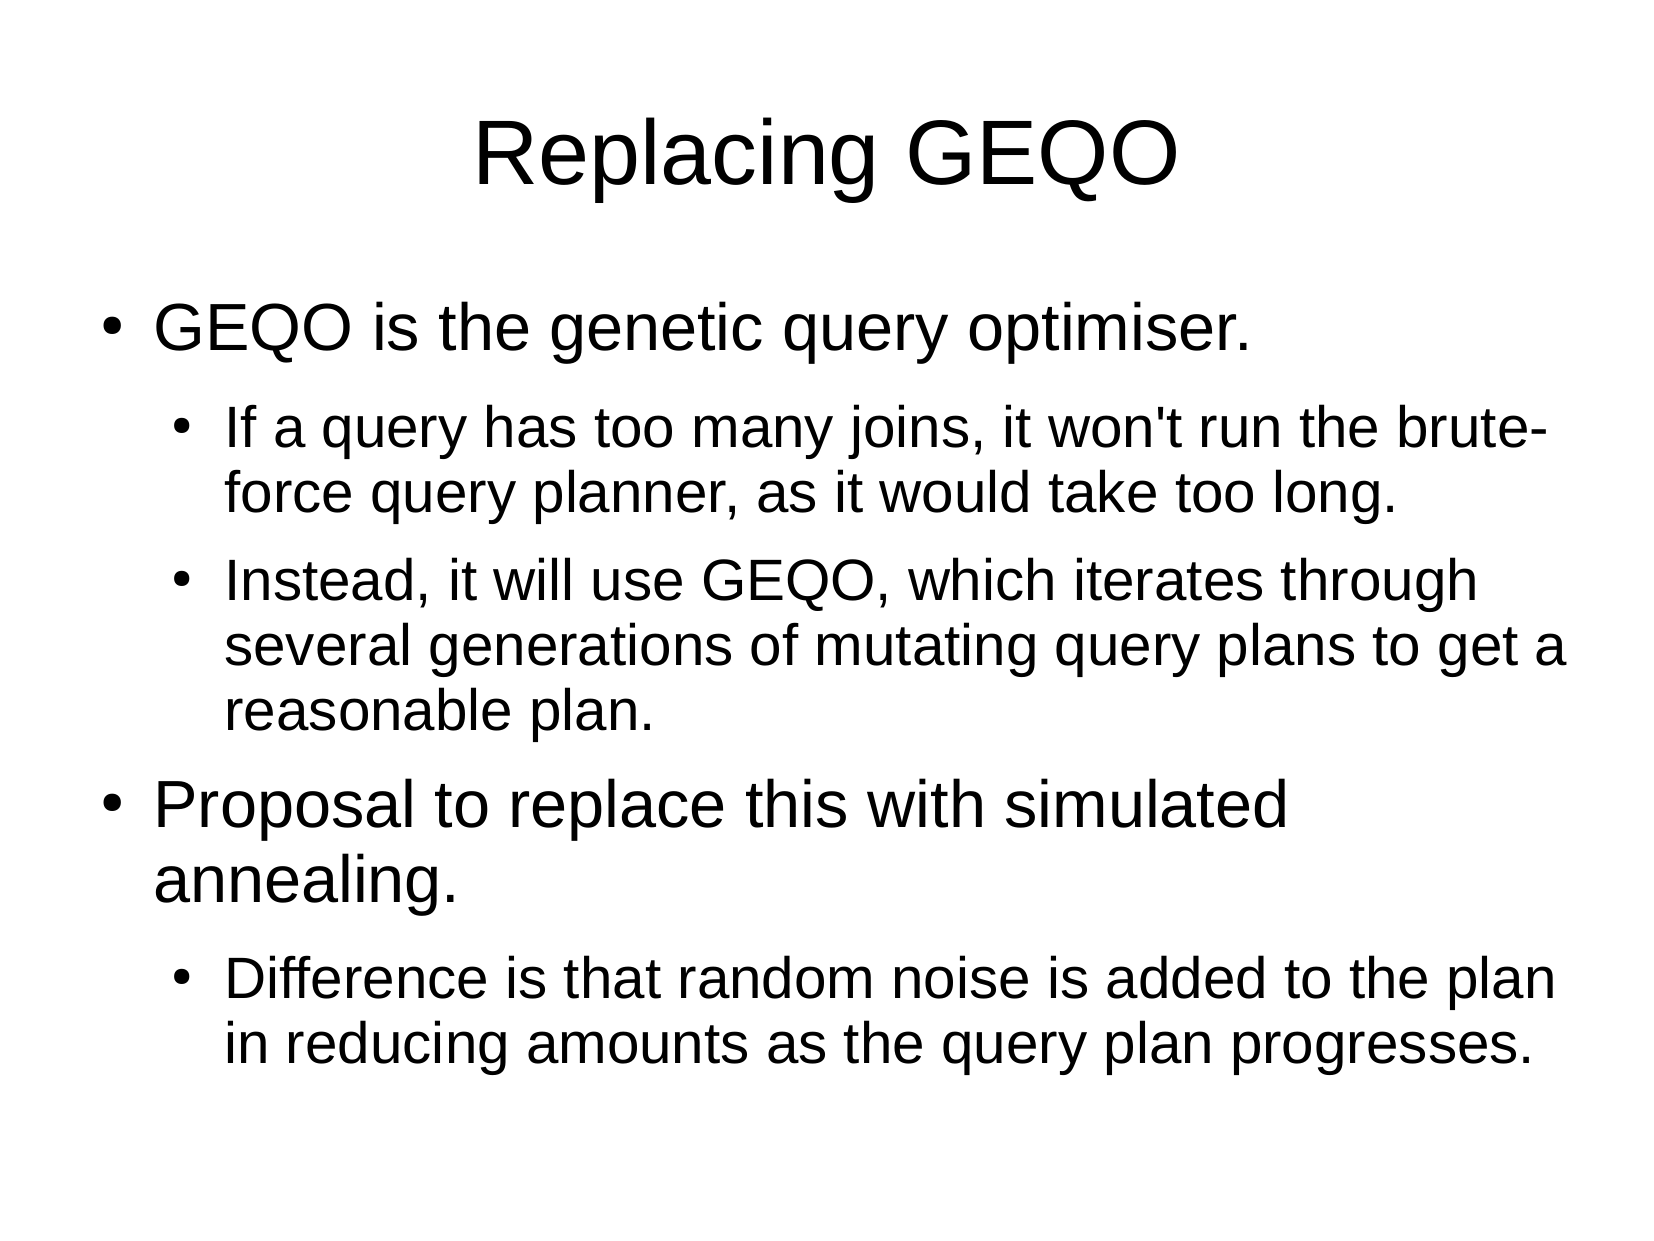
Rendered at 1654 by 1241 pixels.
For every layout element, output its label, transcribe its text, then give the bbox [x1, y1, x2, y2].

title Replacing GEQO [82, 56, 1571, 250]
list GEQO is the genetic query optimiser. If a query has too many joins, it won't run the brute-force query planner, as it would take too long. Instead, it will use GEQO, which iterates through several generations of mutating query plans to get a reasonable plan. Proposal to replace this with simulated annealing. Difference is that random noise is added to the plan in reducing amounts as the query plan progresses. [82, 290, 1571, 1109]
